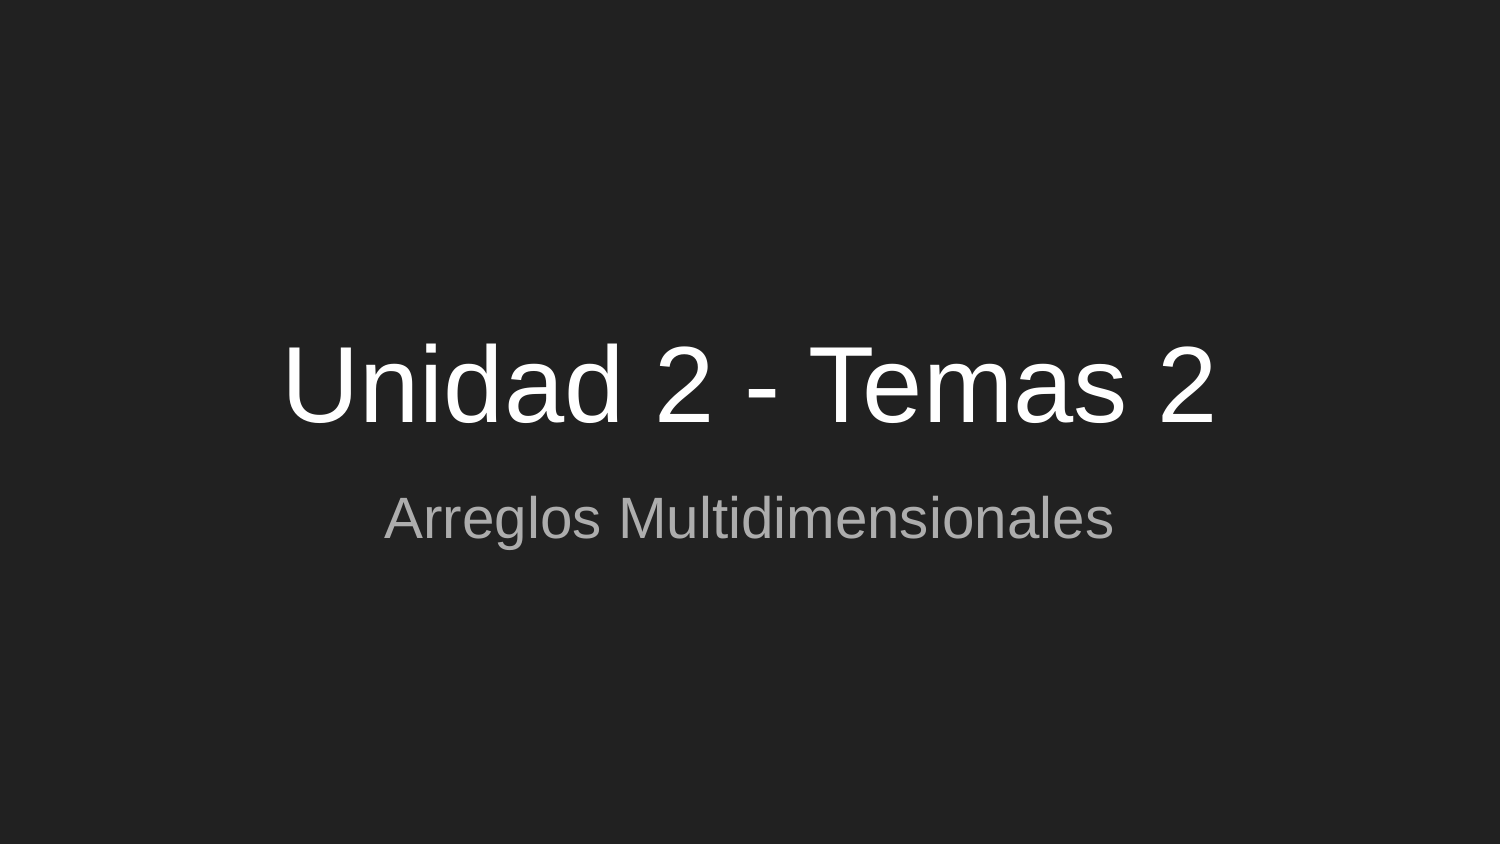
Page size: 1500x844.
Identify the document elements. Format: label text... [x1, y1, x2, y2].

title Unidad 2 - Temas 2 [51, 122, 1449, 459]
subtitle Arreglos Multidimensionales [51, 464, 1449, 745]
